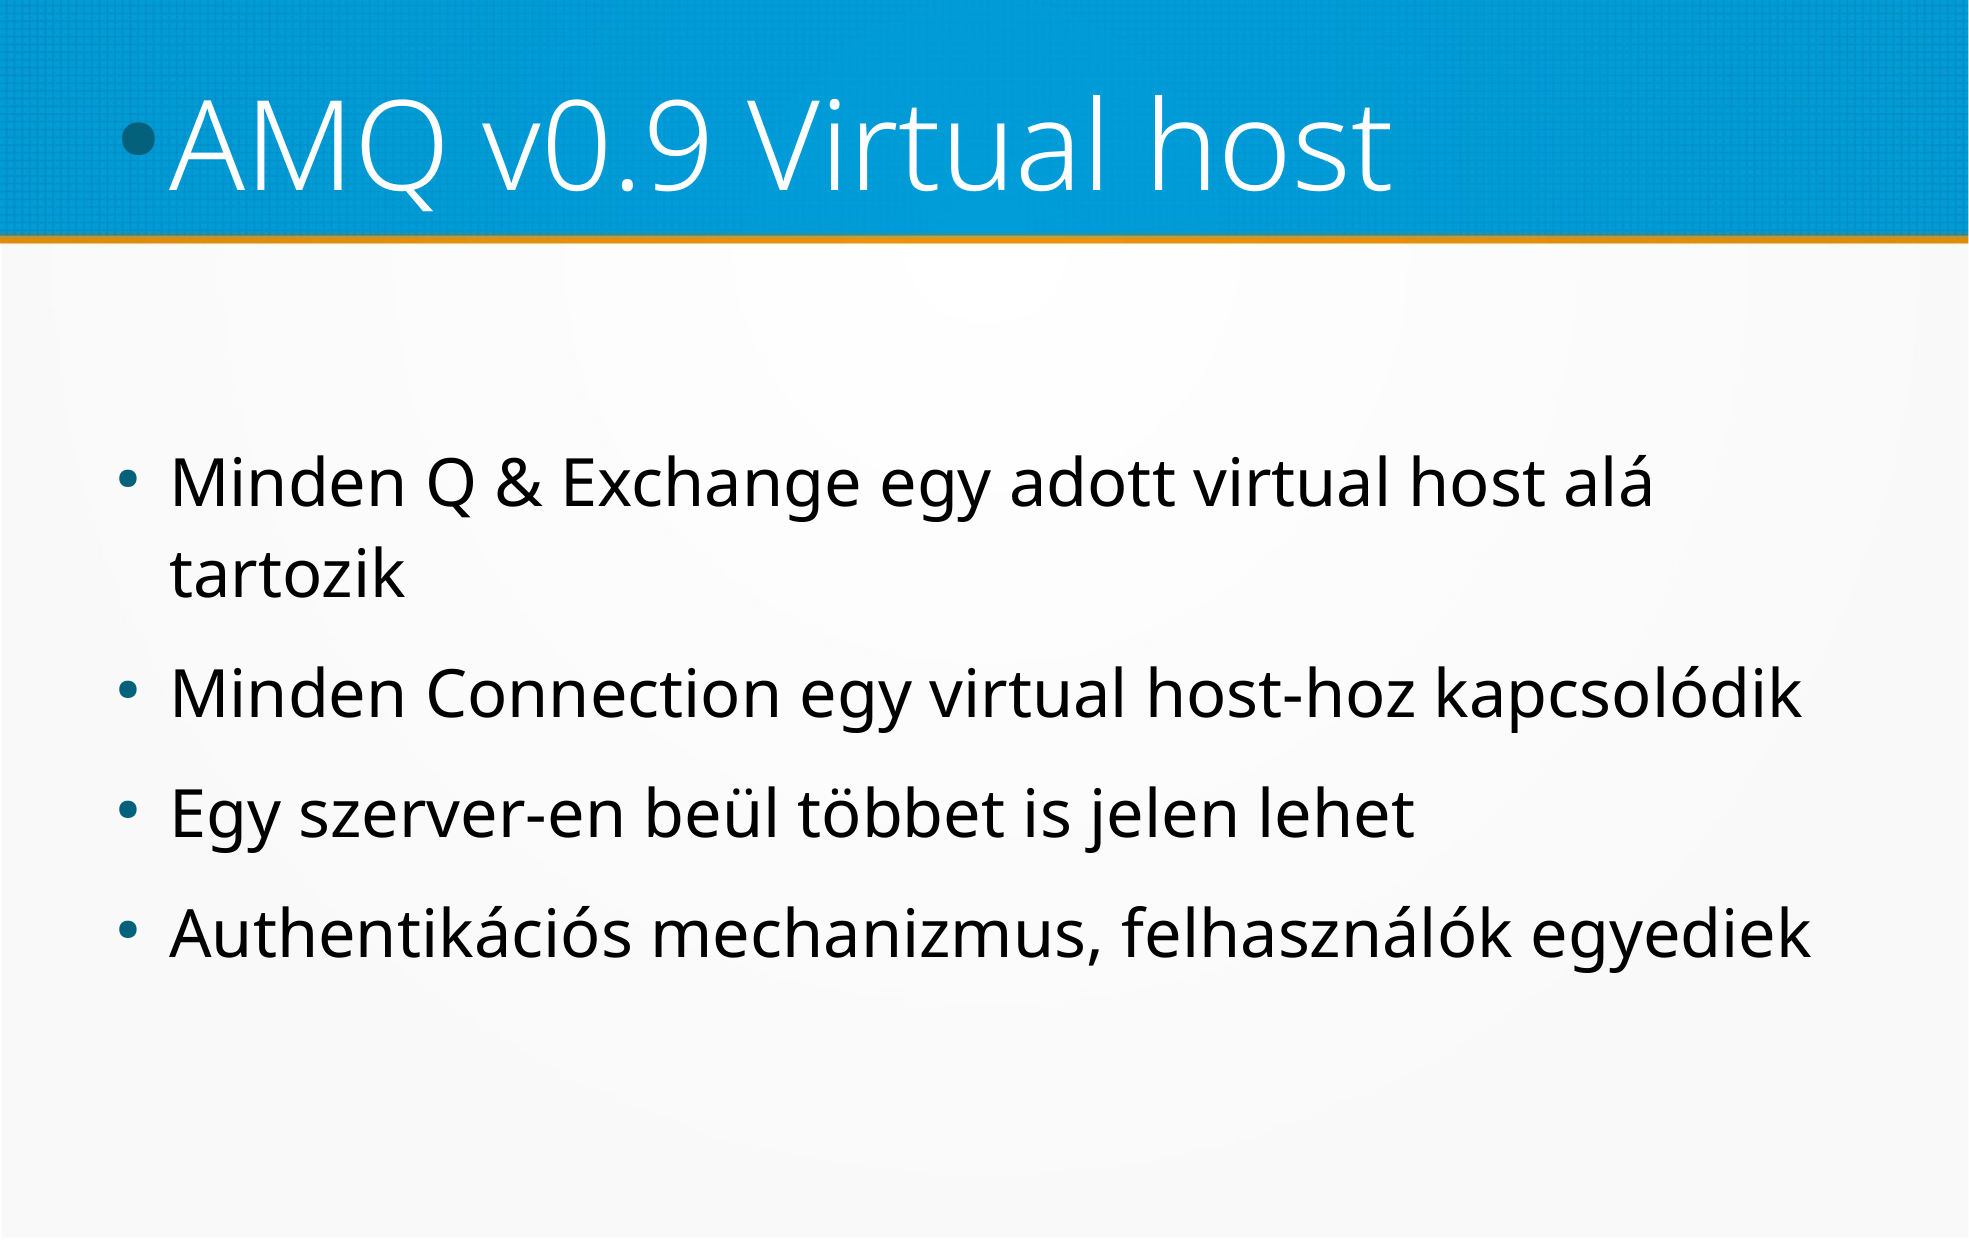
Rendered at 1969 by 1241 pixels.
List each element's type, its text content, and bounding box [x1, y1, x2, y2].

list Minden Q & Exchange egy adott virtual host alá tartozik Minden Connection egy virtual host-hoz kapcsolódik Egy szerver-en beül többet is jelen lehet Authentikációs mechanizmus, felhasználók egyediek [98, 315, 1861, 1081]
title AMQ v0.9 Virtual host [98, 19, 1870, 227]
picture [0, 233, 1969, 1241]
